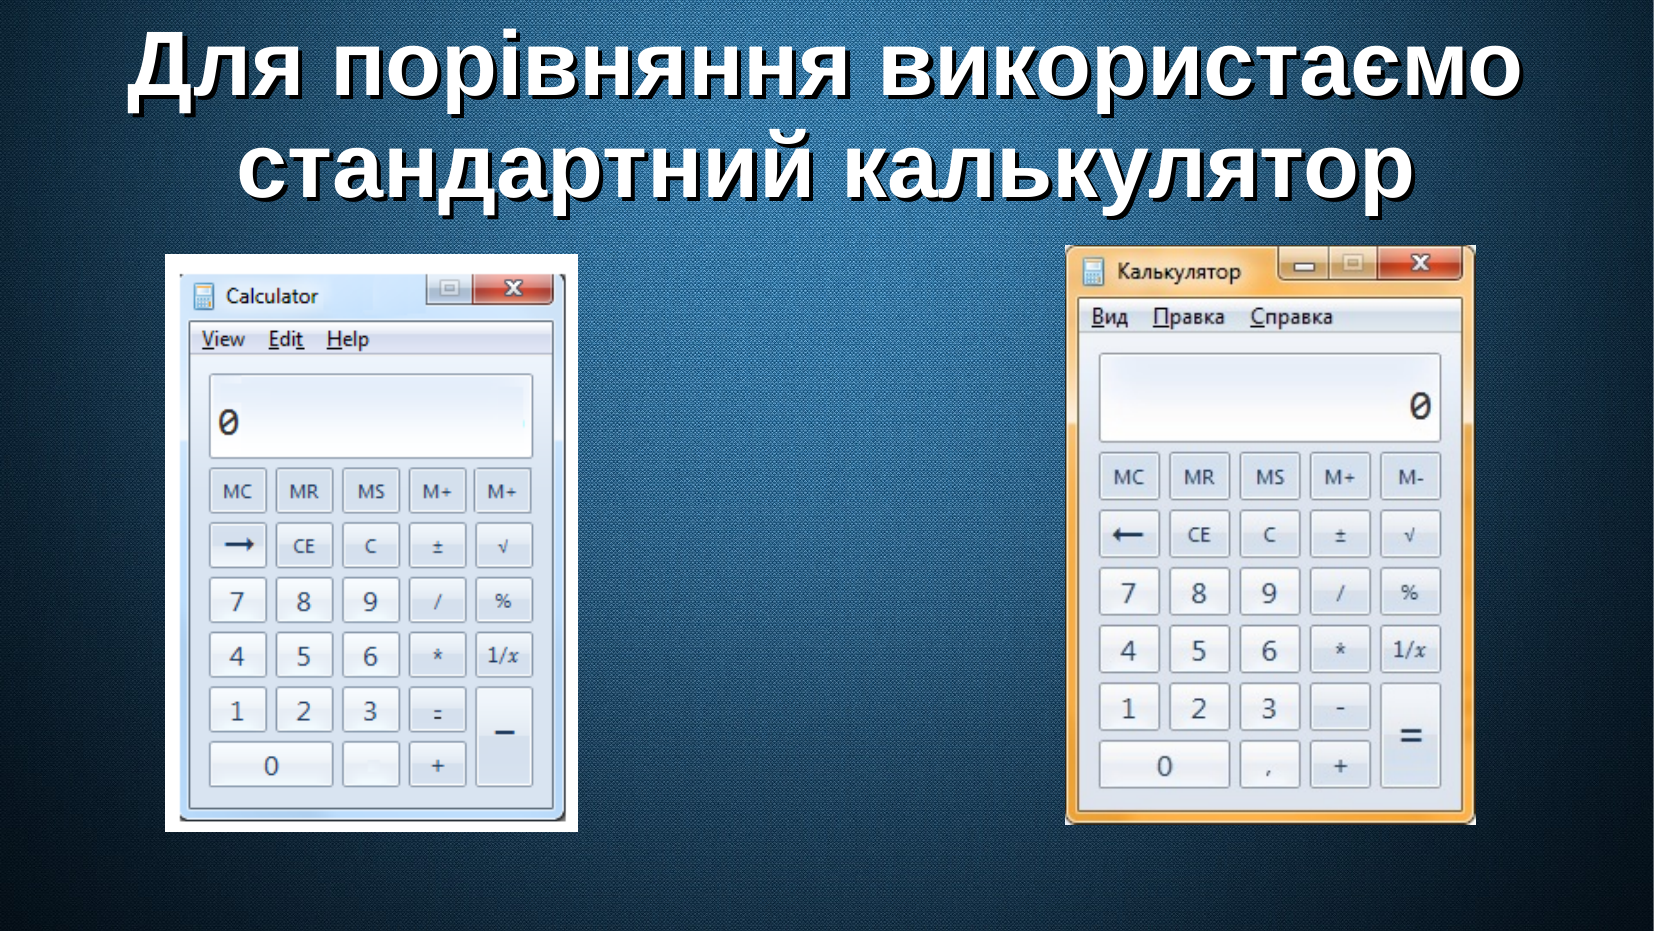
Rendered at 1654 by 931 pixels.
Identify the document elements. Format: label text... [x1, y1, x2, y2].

picture [0, 0, 1654, 931]
title Для порівняння використаємо стандартний калькулятор [82, 12, 1571, 218]
